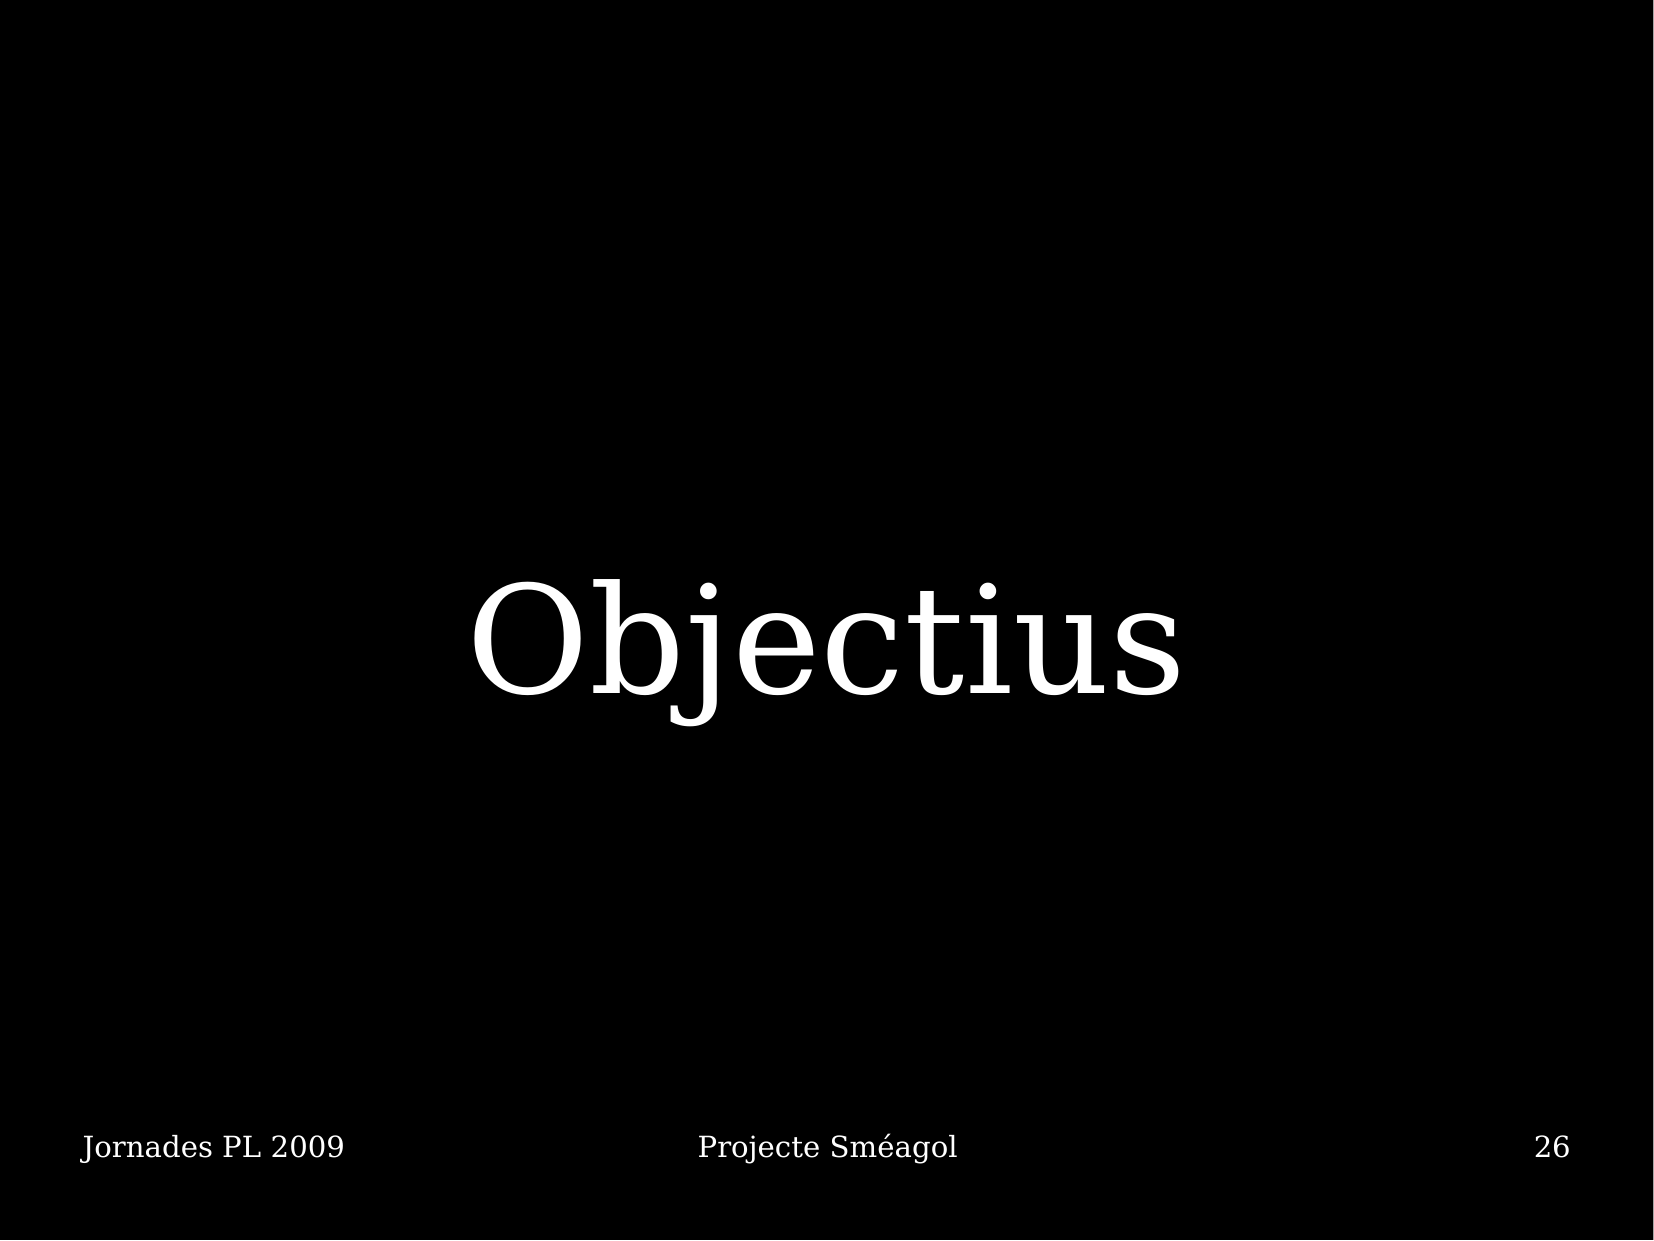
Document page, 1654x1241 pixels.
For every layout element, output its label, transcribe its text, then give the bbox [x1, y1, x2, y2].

title Objectius [82, 423, 1571, 817]
